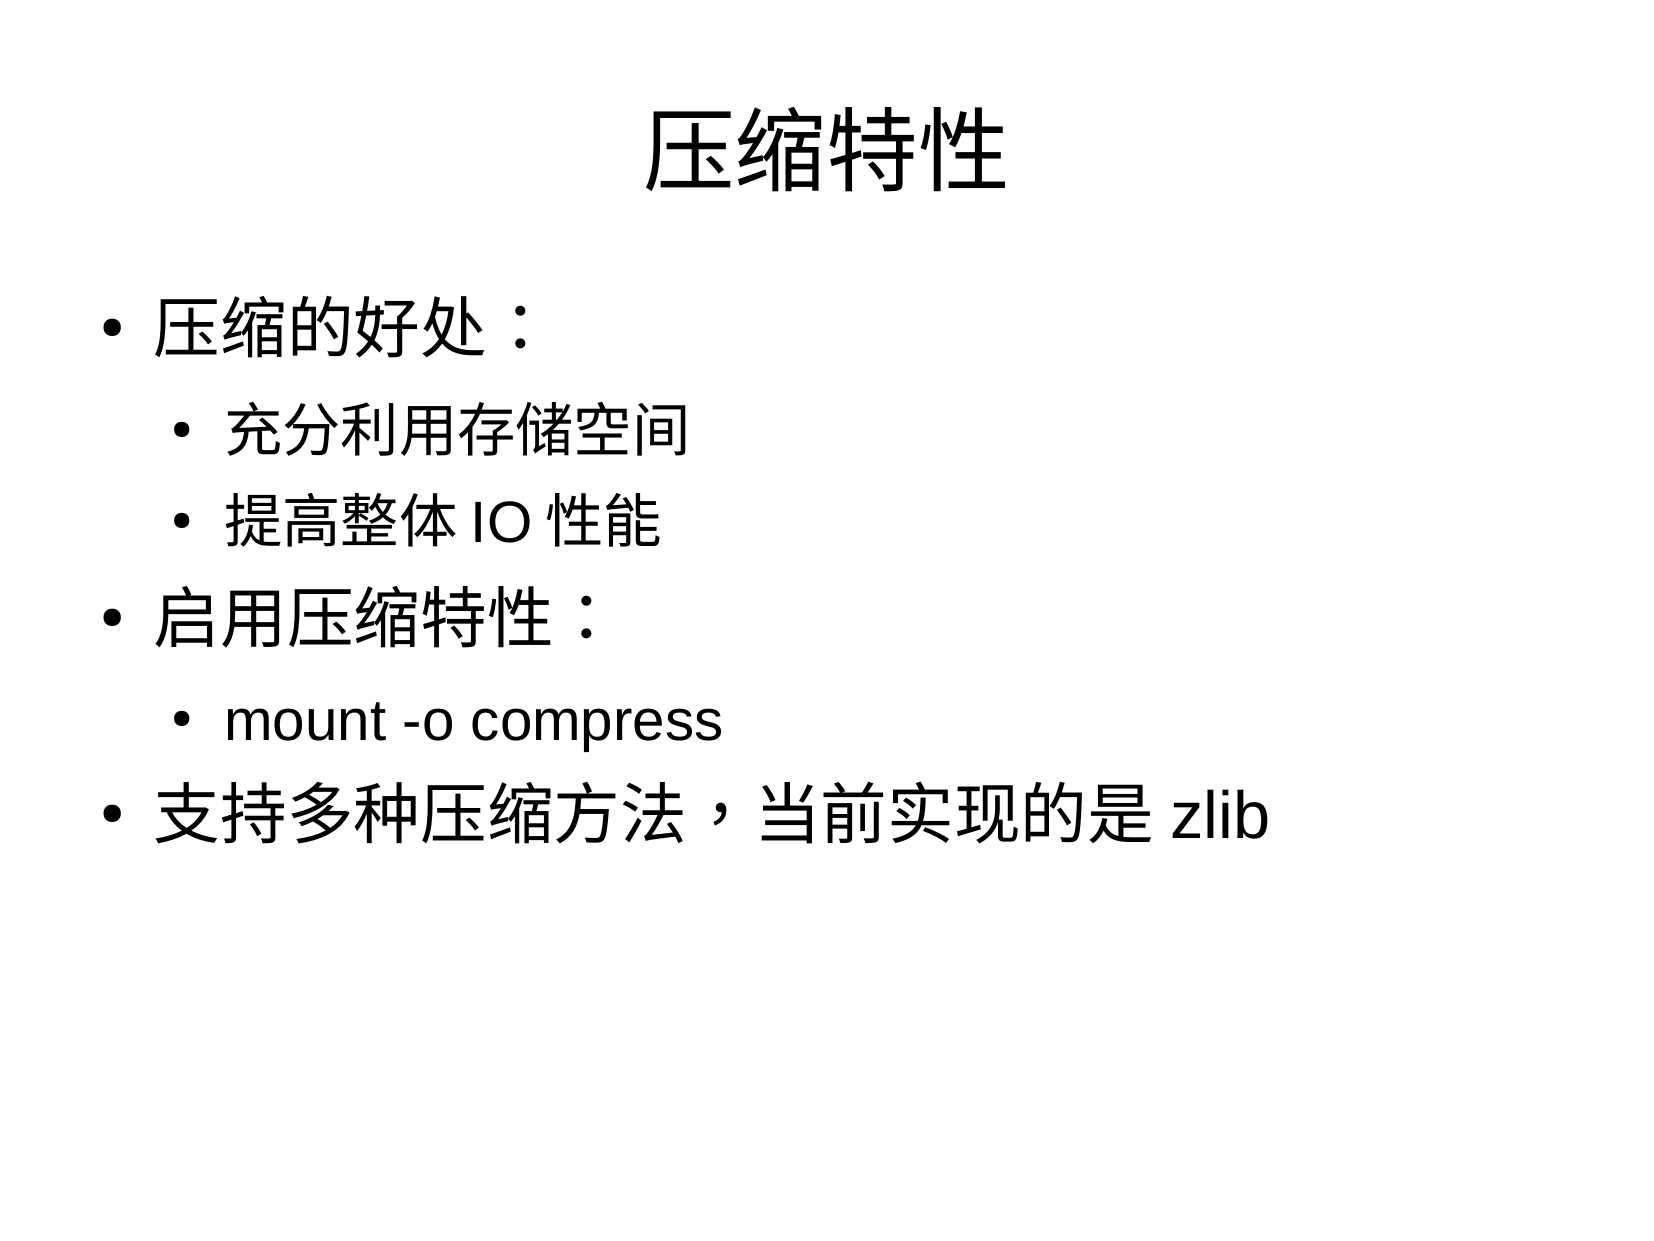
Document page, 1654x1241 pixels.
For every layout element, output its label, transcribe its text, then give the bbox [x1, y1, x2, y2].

title 压缩特性 [82, 49, 1571, 257]
list 压缩的好处： 充分利用存储空间 提高整体IO性能 启用压缩特性： mount -o compress 支持多种压缩方法，当前实现的是zlib [82, 290, 1571, 1223]
